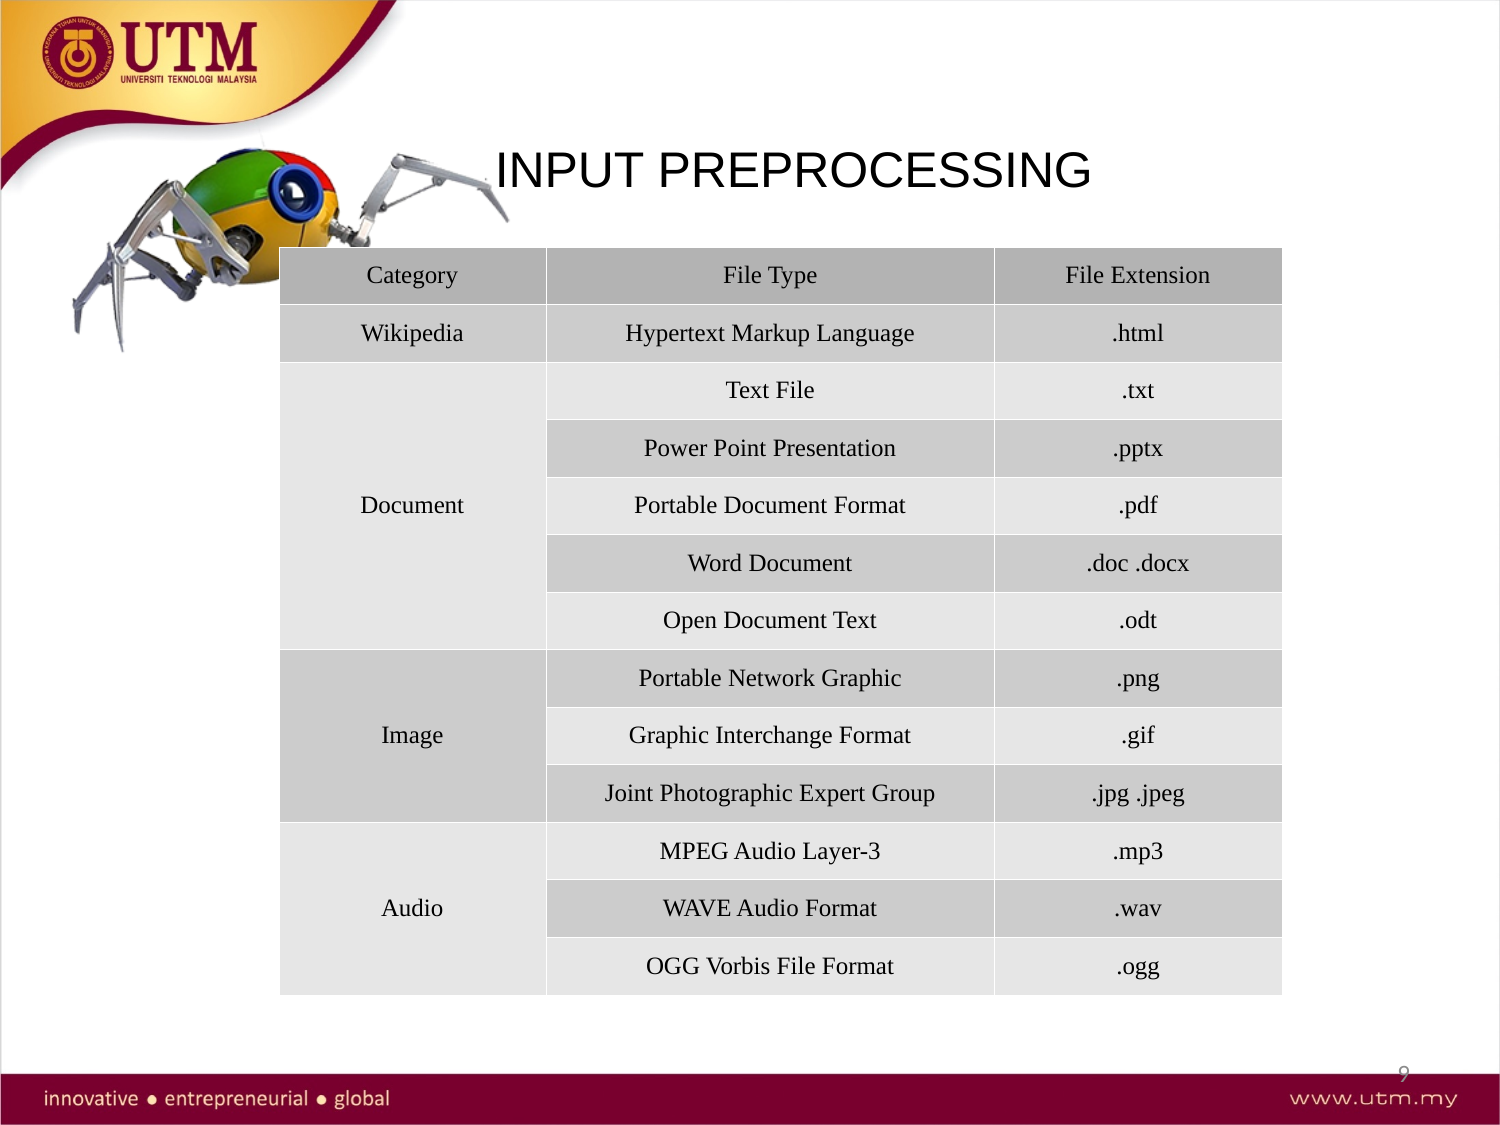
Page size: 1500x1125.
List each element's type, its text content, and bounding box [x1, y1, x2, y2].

table_cell Word Document [547, 535, 994, 592]
table_cell WAVE Audio Format [547, 880, 994, 937]
table_cell Audio [280, 823, 546, 995]
table_cell MPEG Audio Layer-3 [547, 823, 994, 879]
table_cell Portable Document Format [547, 478, 994, 534]
table_cell Joint Photographic Expert Group [547, 765, 994, 822]
table_header File Extension [995, 248, 1282, 304]
text_box INPUT PREPROCESSING [480, 135, 1126, 255]
table_cell .html [995, 305, 1282, 362]
table_cell Open Document Text [547, 593, 994, 649]
table_cell .pptx [995, 420, 1282, 477]
table_cell Power Point Presentation [547, 420, 994, 477]
table_cell Document [280, 363, 546, 649]
table_cell Text File [547, 363, 994, 419]
table_cell .txt [995, 363, 1282, 419]
picture [0, 0, 1500, 1125]
table_cell .odt [995, 593, 1282, 649]
table_cell OGG Vorbis File Format [547, 938, 994, 995]
table_cell .doc .docx [995, 535, 1282, 592]
table_cell .ogg [995, 938, 1282, 995]
table_cell Image [280, 650, 546, 822]
table_cell .pdf [995, 478, 1282, 534]
table_cell .wav [995, 880, 1282, 937]
table_cell .gif [995, 708, 1282, 764]
table_cell .png [995, 650, 1282, 707]
table_cell .mp3 [995, 823, 1282, 879]
table_header Category [280, 248, 546, 304]
table_header File Type [547, 255, 994, 304]
table_cell .jpg .jpeg [995, 765, 1282, 822]
table_cell Hypertext Markup Language [547, 305, 994, 362]
table_cell Graphic Interchange Format [547, 708, 994, 764]
table_cell Wikipedia [280, 305, 546, 362]
table_cell Portable Network Graphic [547, 650, 994, 707]
